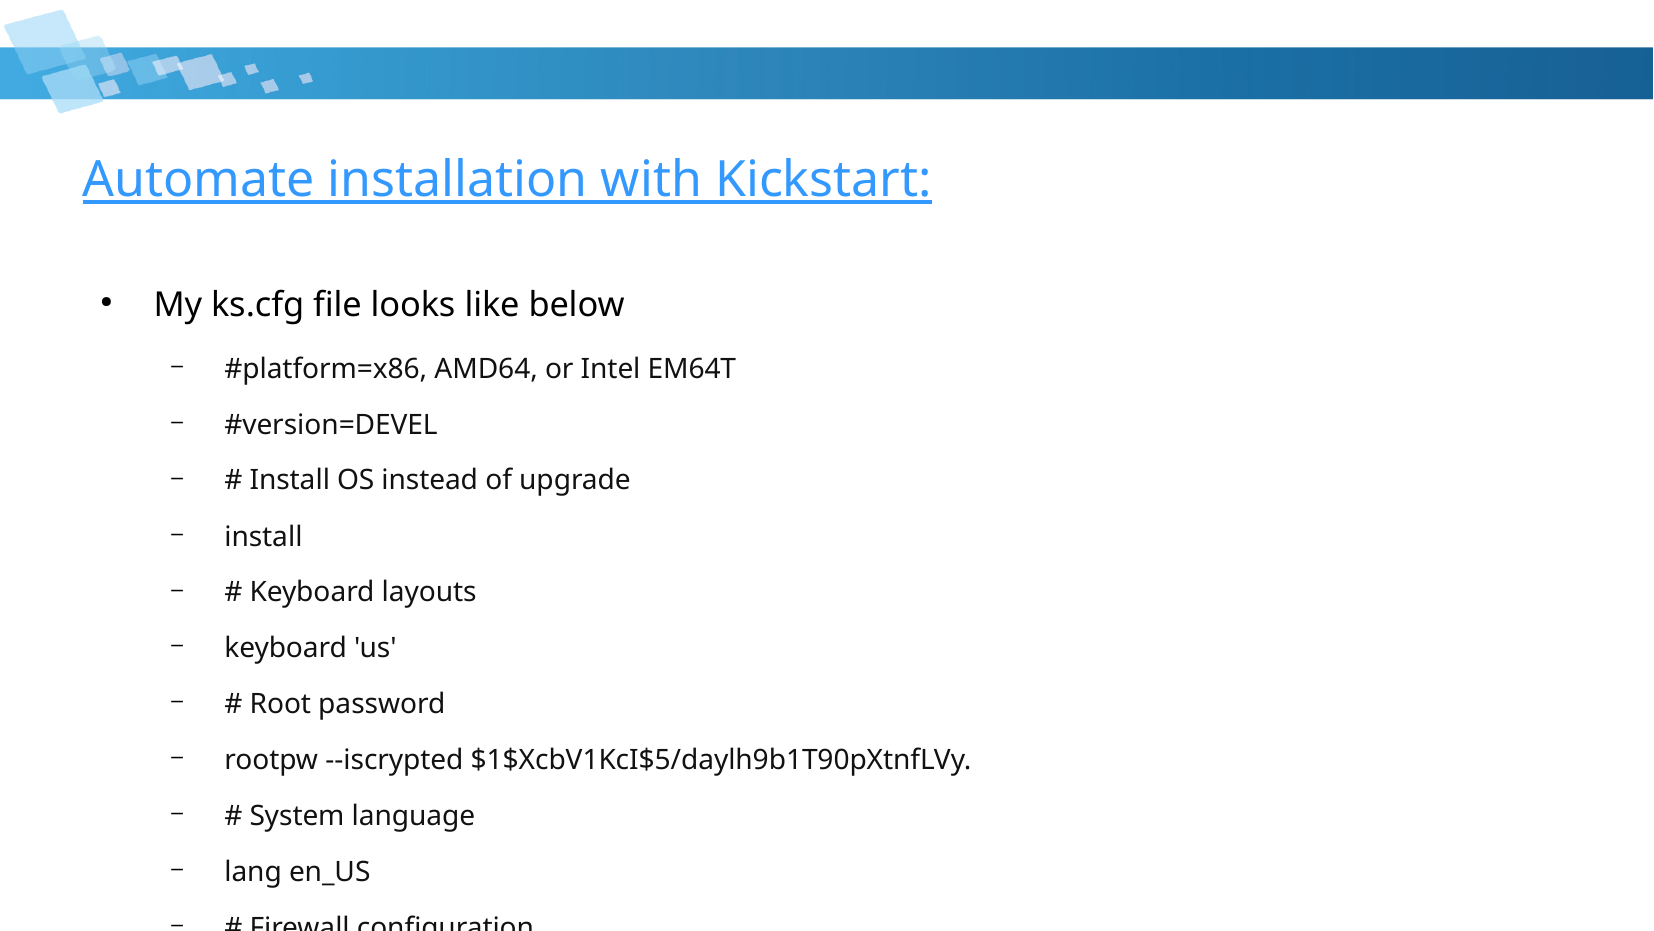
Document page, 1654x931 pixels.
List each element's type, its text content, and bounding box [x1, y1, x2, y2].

title Automate installation with Kickstart: [82, 99, 1571, 255]
picture [0, 0, 1653, 929]
list My ks.cfg file looks like below #platform=x86, AMD64, or Intel EM64T #version=DEVEL # Install OS instead of upgrade install # Keyboard layouts keyboard 'us' # Root password rootpw --iscrypted $1$XcbV1KcI$5/daylh9b1T90pXtnfLVy. # System language lang en_US # Firewall configuration firewall --disabled [82, 279, 1571, 926]
